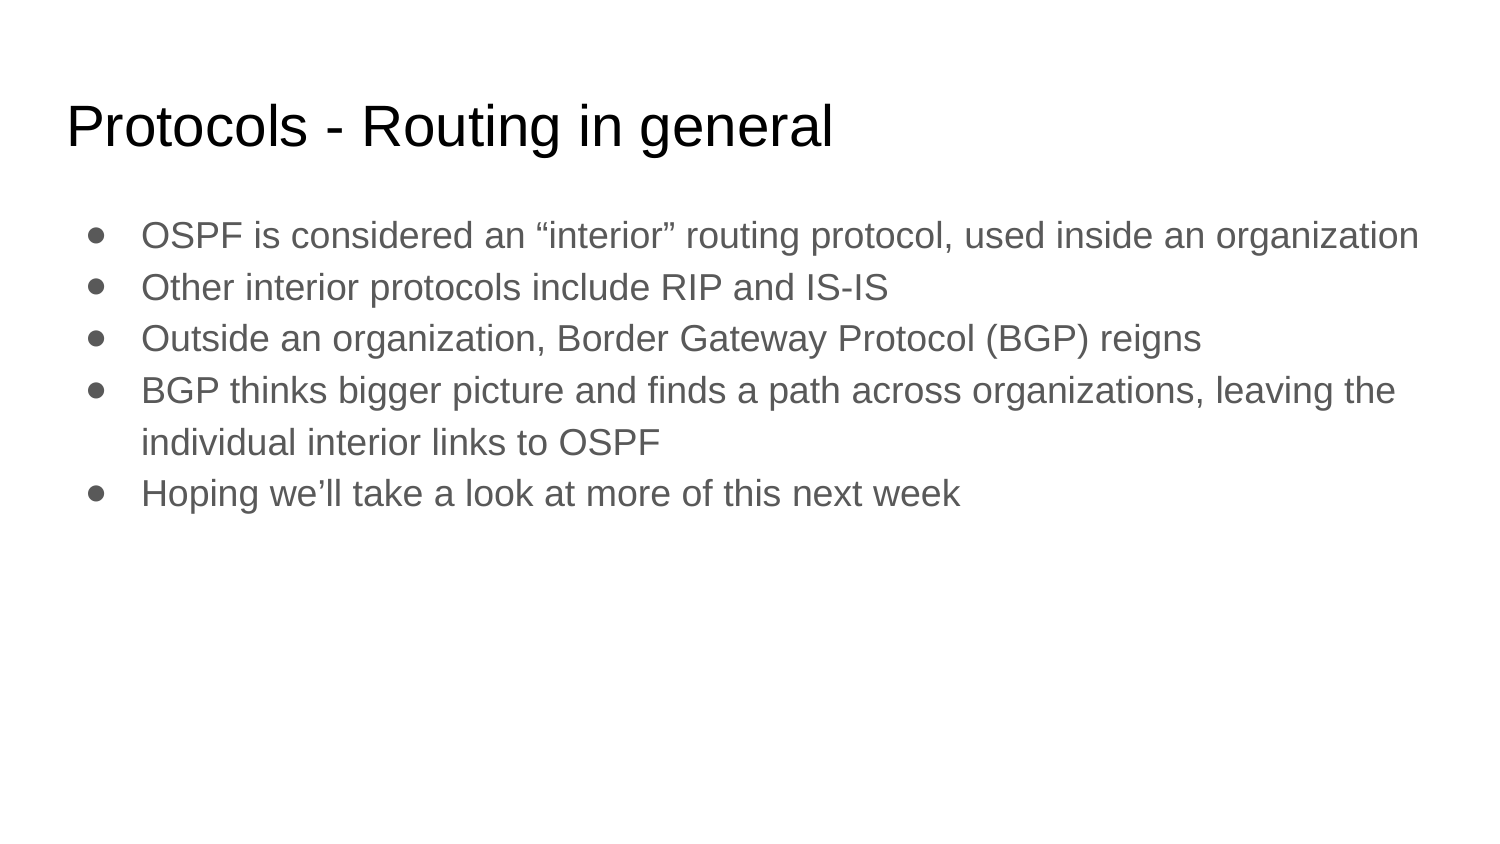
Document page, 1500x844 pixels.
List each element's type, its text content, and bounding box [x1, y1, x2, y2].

list OSPF is considered an “interior” routing protocol, used inside an organization Other interior protocols include RIP and IS-IS Outside an organization, Border Gateway Protocol (BGP) reigns BGP thinks bigger picture and finds a path across organizations, leaving the individual interior links to OSPF Hoping we’ll take a look at more of this next week [51, 189, 1449, 750]
title Protocols - Routing in general [51, 72, 1449, 167]
